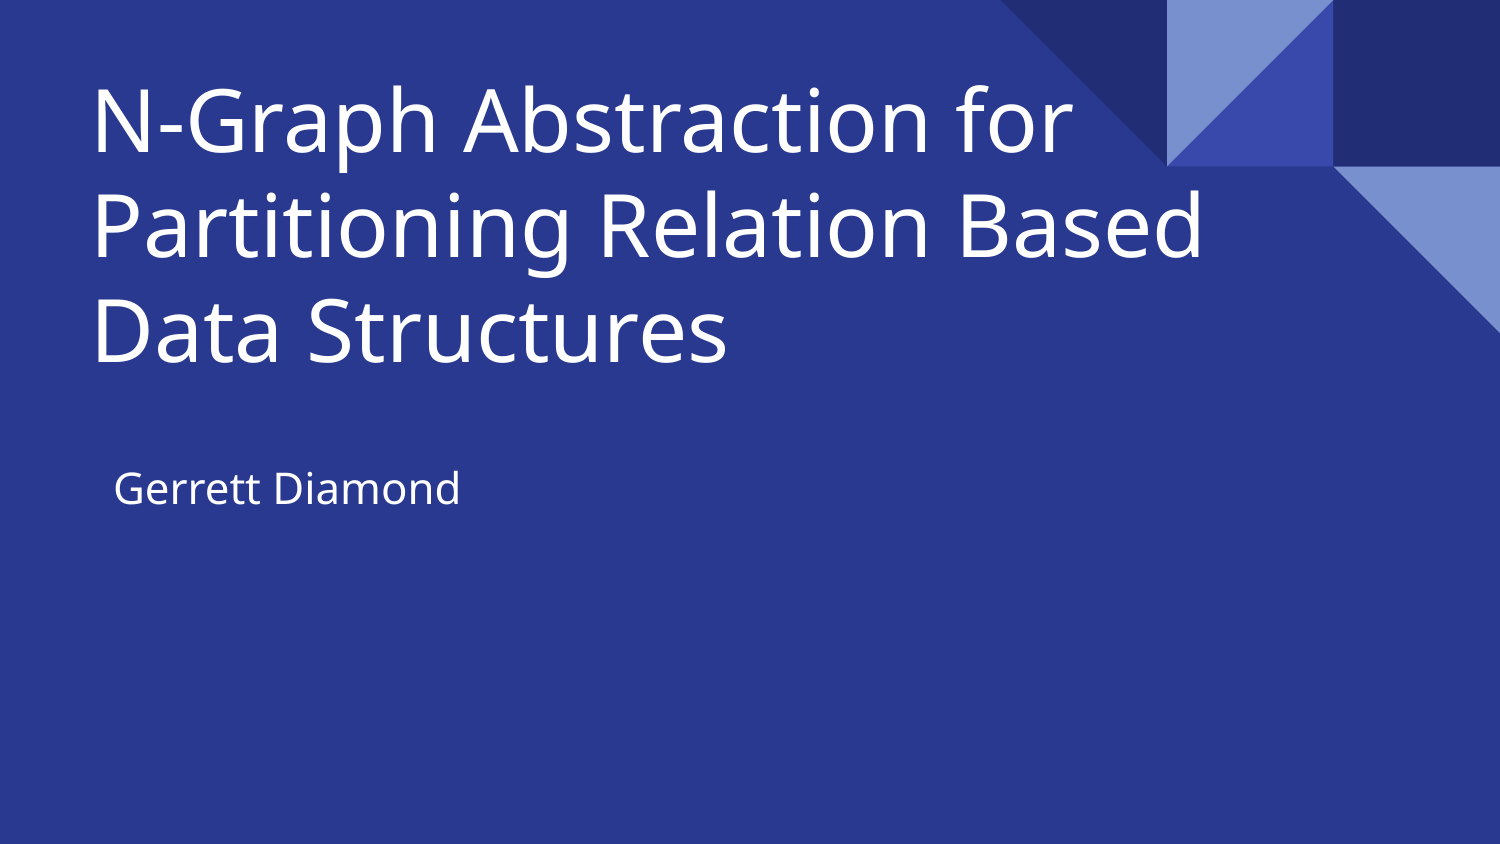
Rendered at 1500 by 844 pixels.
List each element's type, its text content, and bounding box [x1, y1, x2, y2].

title N-Graph Abstraction for Partitioning Relation Based Data Structures [75, 90, 1425, 396]
subtitle Gerrett Diamond [98, 445, 1447, 517]
